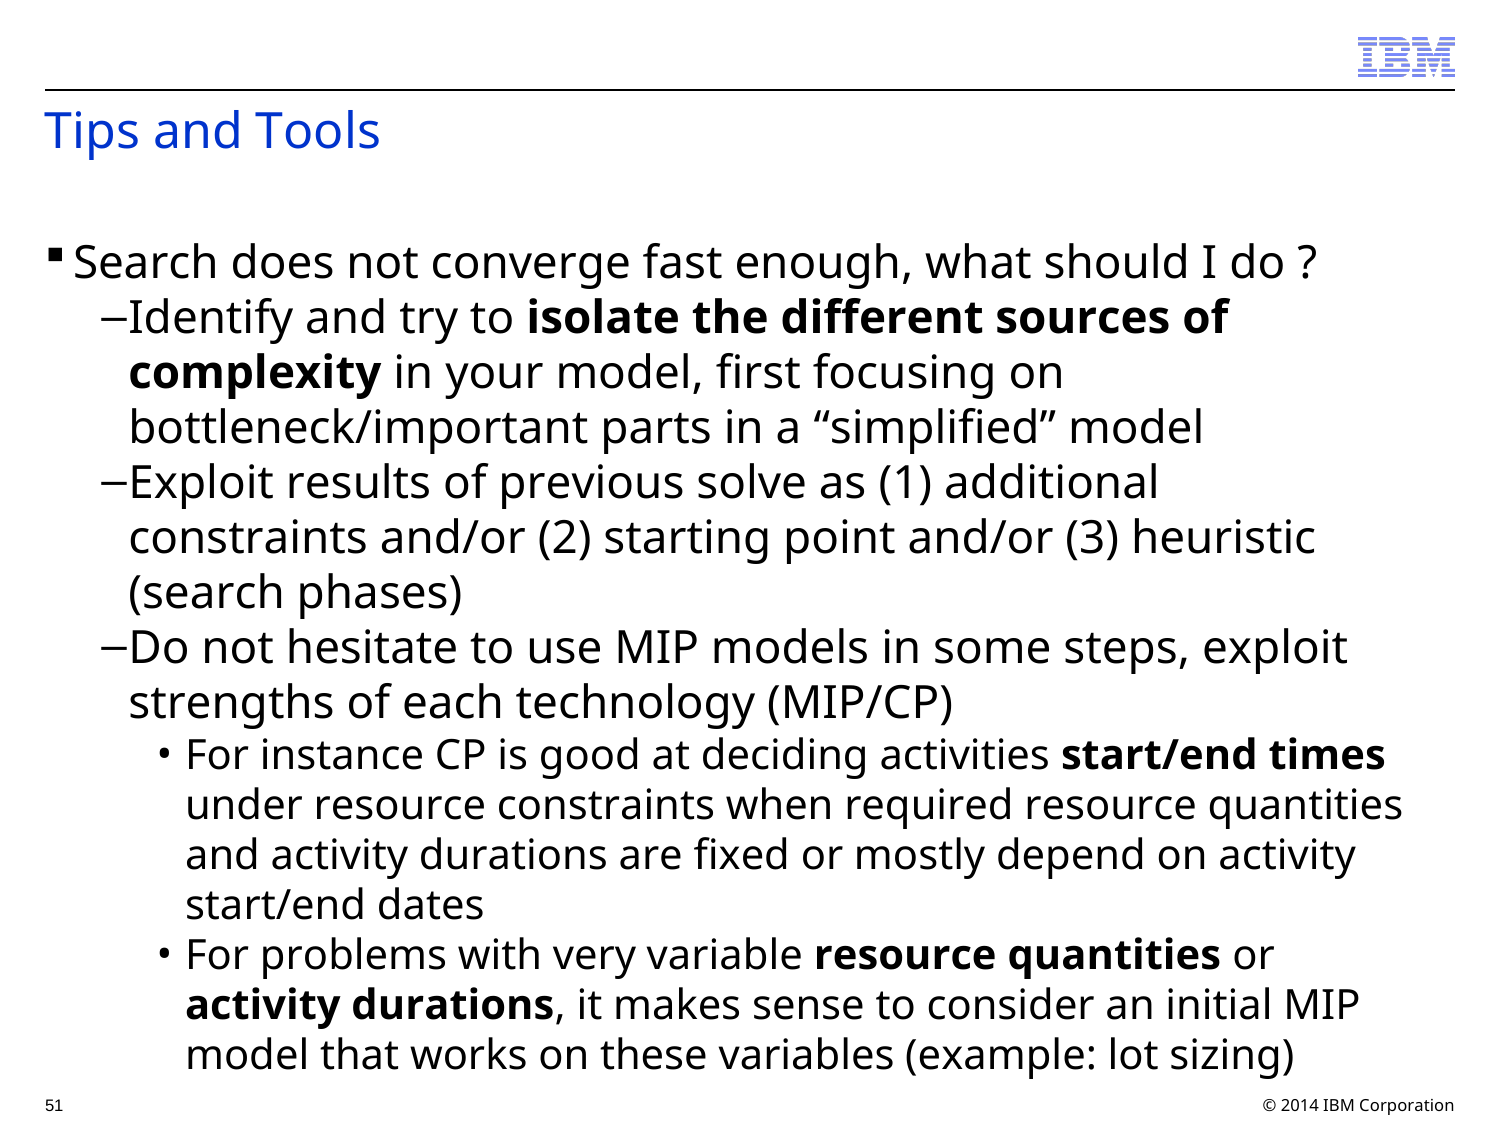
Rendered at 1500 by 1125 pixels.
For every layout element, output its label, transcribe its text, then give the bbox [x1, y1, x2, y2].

list Search does not converge fast enough, what should I do ? Identify and try to isolate the different sources of complexity in your model, first focusing on bottleneck/important parts in a “simplified” model Exploit results of previous solve as (1) additional constraints and/or (2) starting point and/or (3) heuristic (search phases) Do not hesitate to use MIP models in some steps, exploit strengths of each technology (MIP/CP) For instance CP is good at deciding activities start/end times under resource constraints when required resource quantities and activity durations are fixed or mostly depend on activity start/end dates For problems with very variable resource quantities or activity durations, it makes sense to consider an initial MIP model that works on these variables (example: lot sizing) [29, 224, 1426, 1121]
title Tips and Tools [29, 97, 1500, 203]
picture [1358, 37, 1455, 77]
